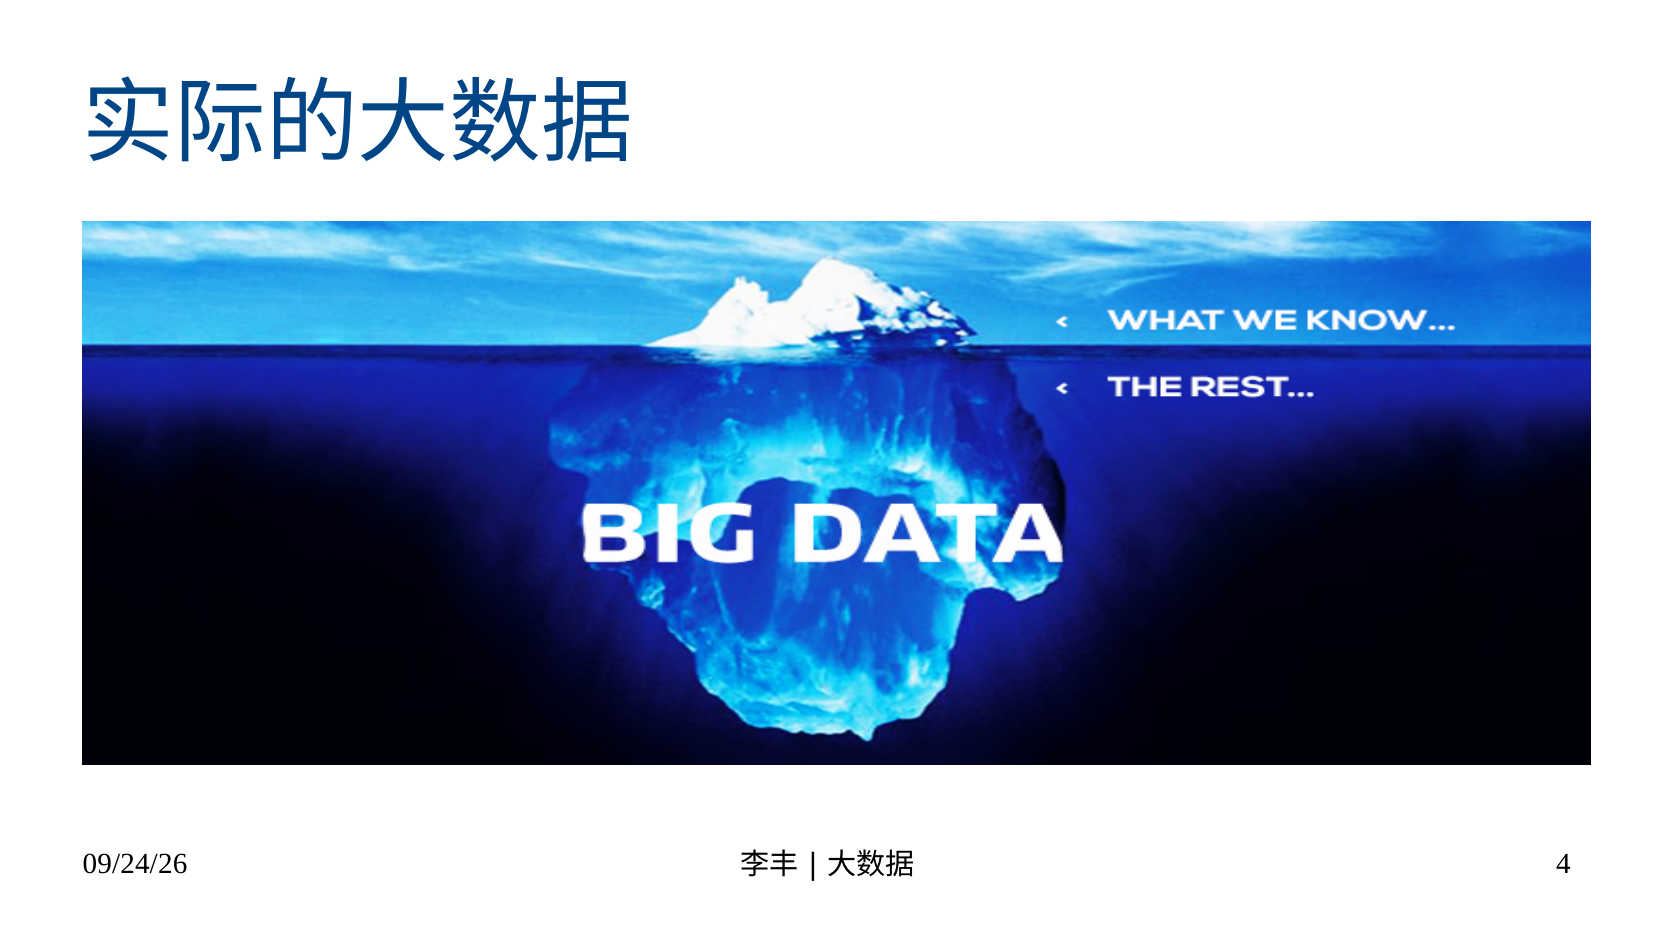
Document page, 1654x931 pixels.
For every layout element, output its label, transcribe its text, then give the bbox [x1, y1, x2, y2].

title 实际的大数据 [82, 37, 1571, 193]
picture [82, 221, 1591, 766]
